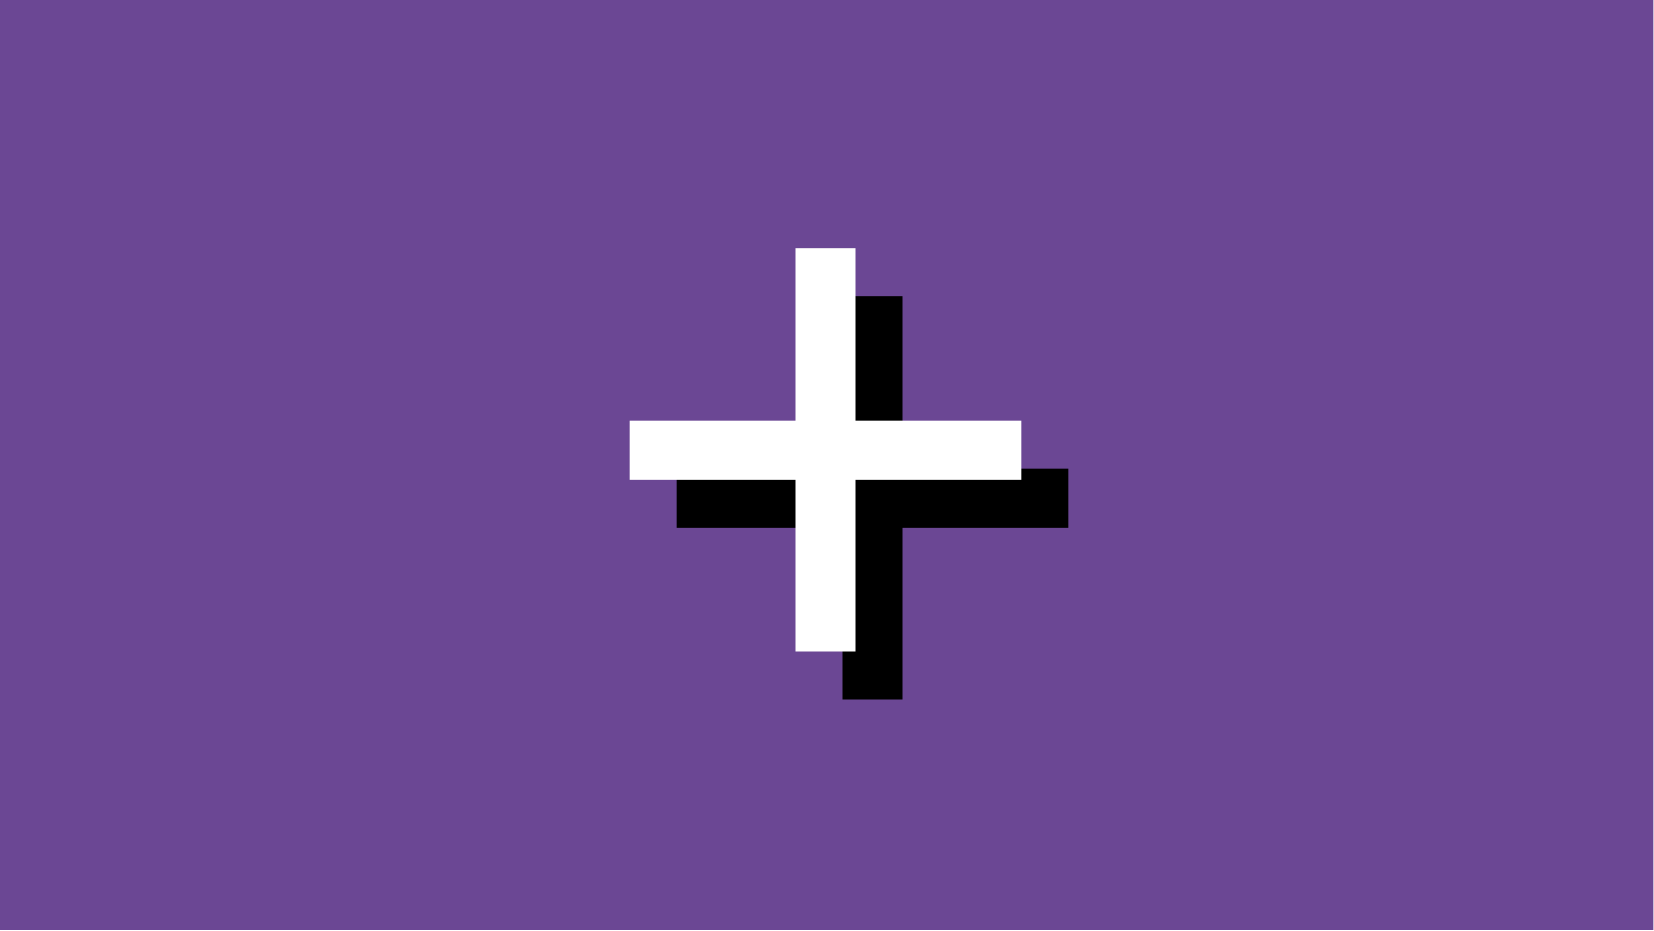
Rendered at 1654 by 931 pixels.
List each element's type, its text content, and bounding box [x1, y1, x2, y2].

subtitle + [414, 0, 1240, 889]
